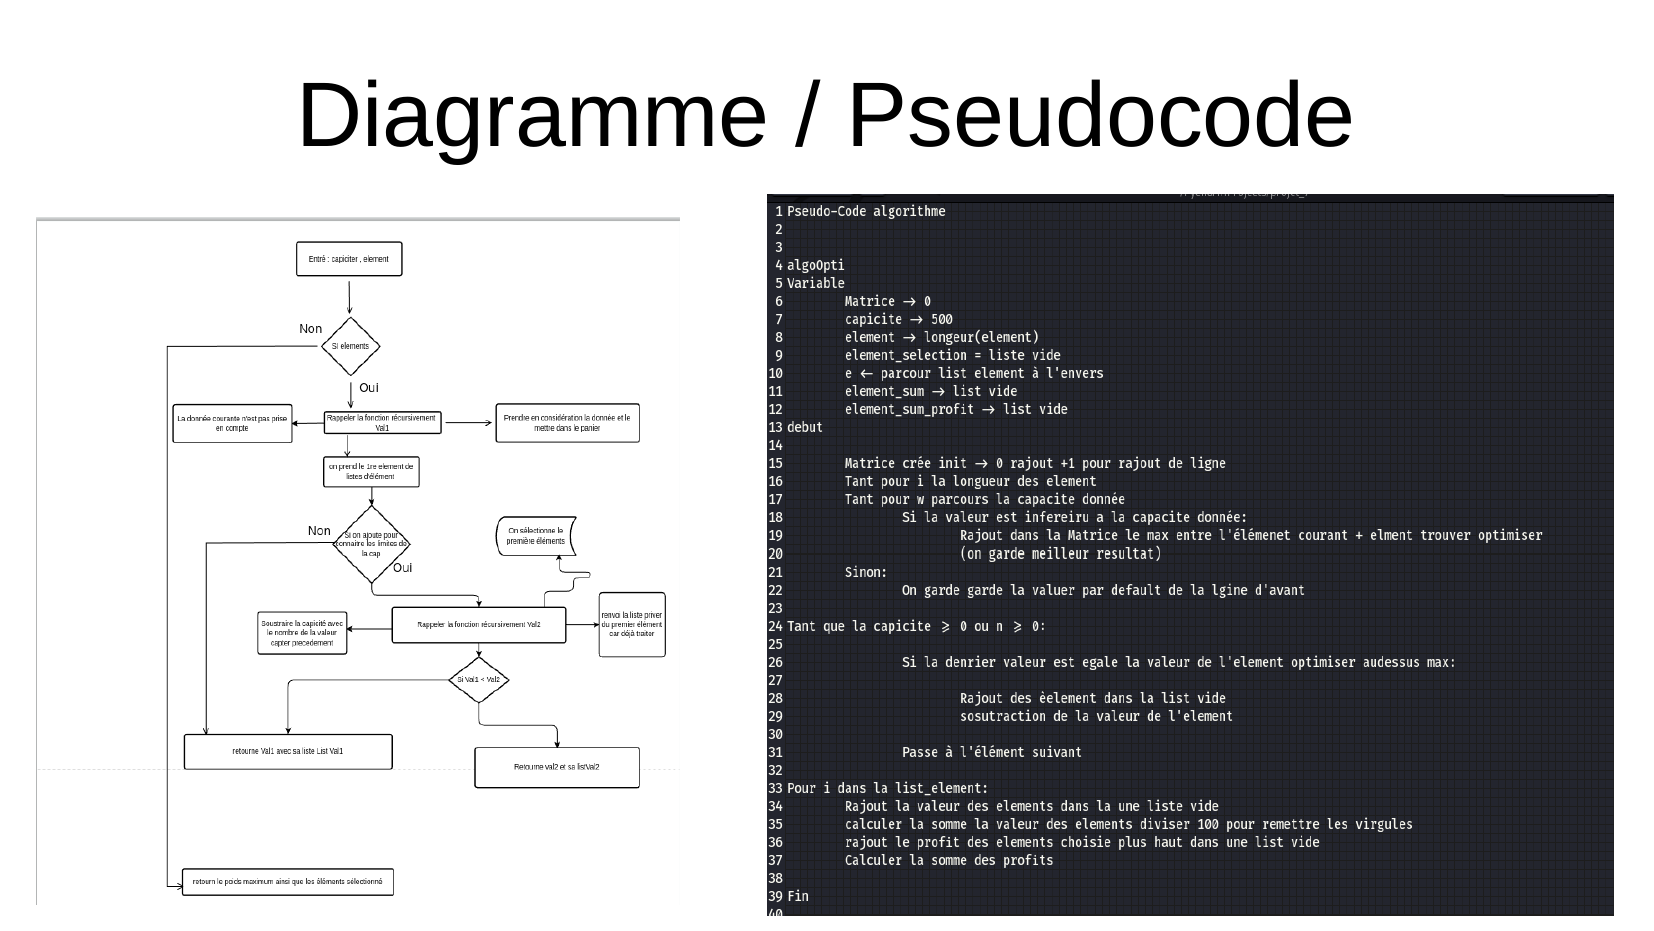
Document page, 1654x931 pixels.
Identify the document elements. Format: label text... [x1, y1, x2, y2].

picture [36, 217, 680, 905]
picture [767, 194, 1614, 916]
title Diagramme / Pseudocode [82, 37, 1571, 193]
